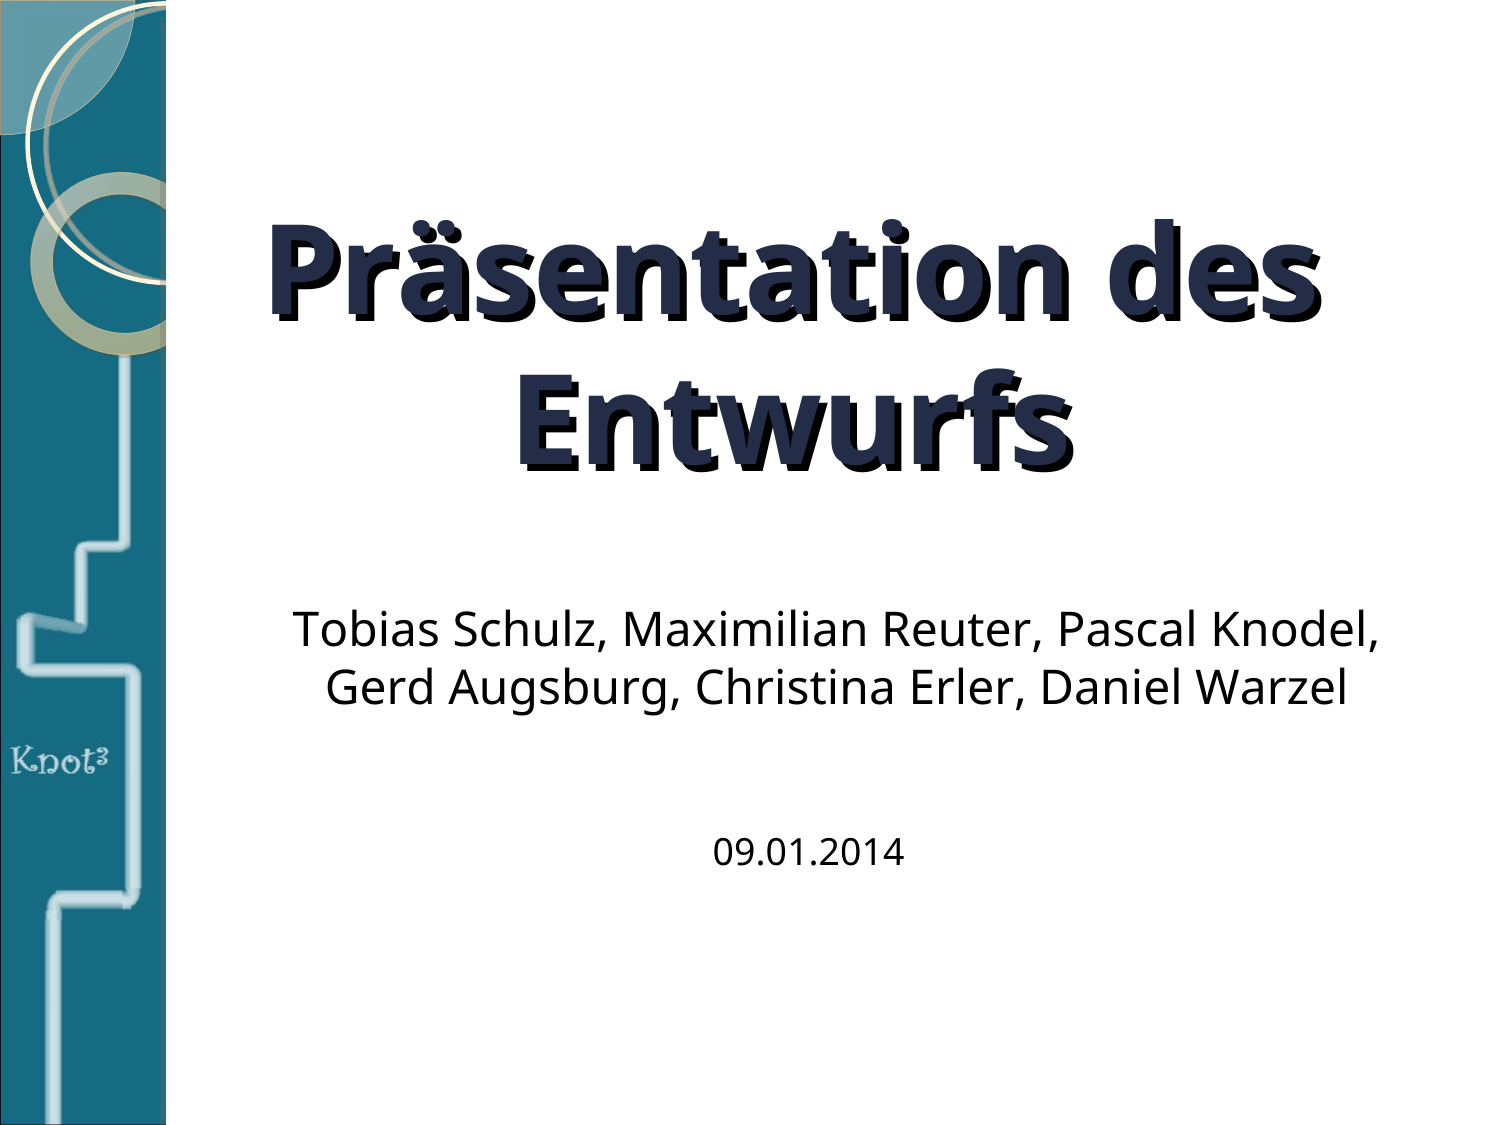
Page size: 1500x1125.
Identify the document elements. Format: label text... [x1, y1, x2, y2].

picture [136, 0, 166, 4]
picture [0, 11, 166, 1125]
text_box 09.01.2014 [433, 820, 1184, 881]
text_box Tobias Schulz, Maximilian Reuter, Pascal Knodel, Gerd Augsburg, Christina Erler, Daniel Warzel [222, 562, 1453, 751]
title Präsentation des Entwurfs [175, 182, 1406, 498]
